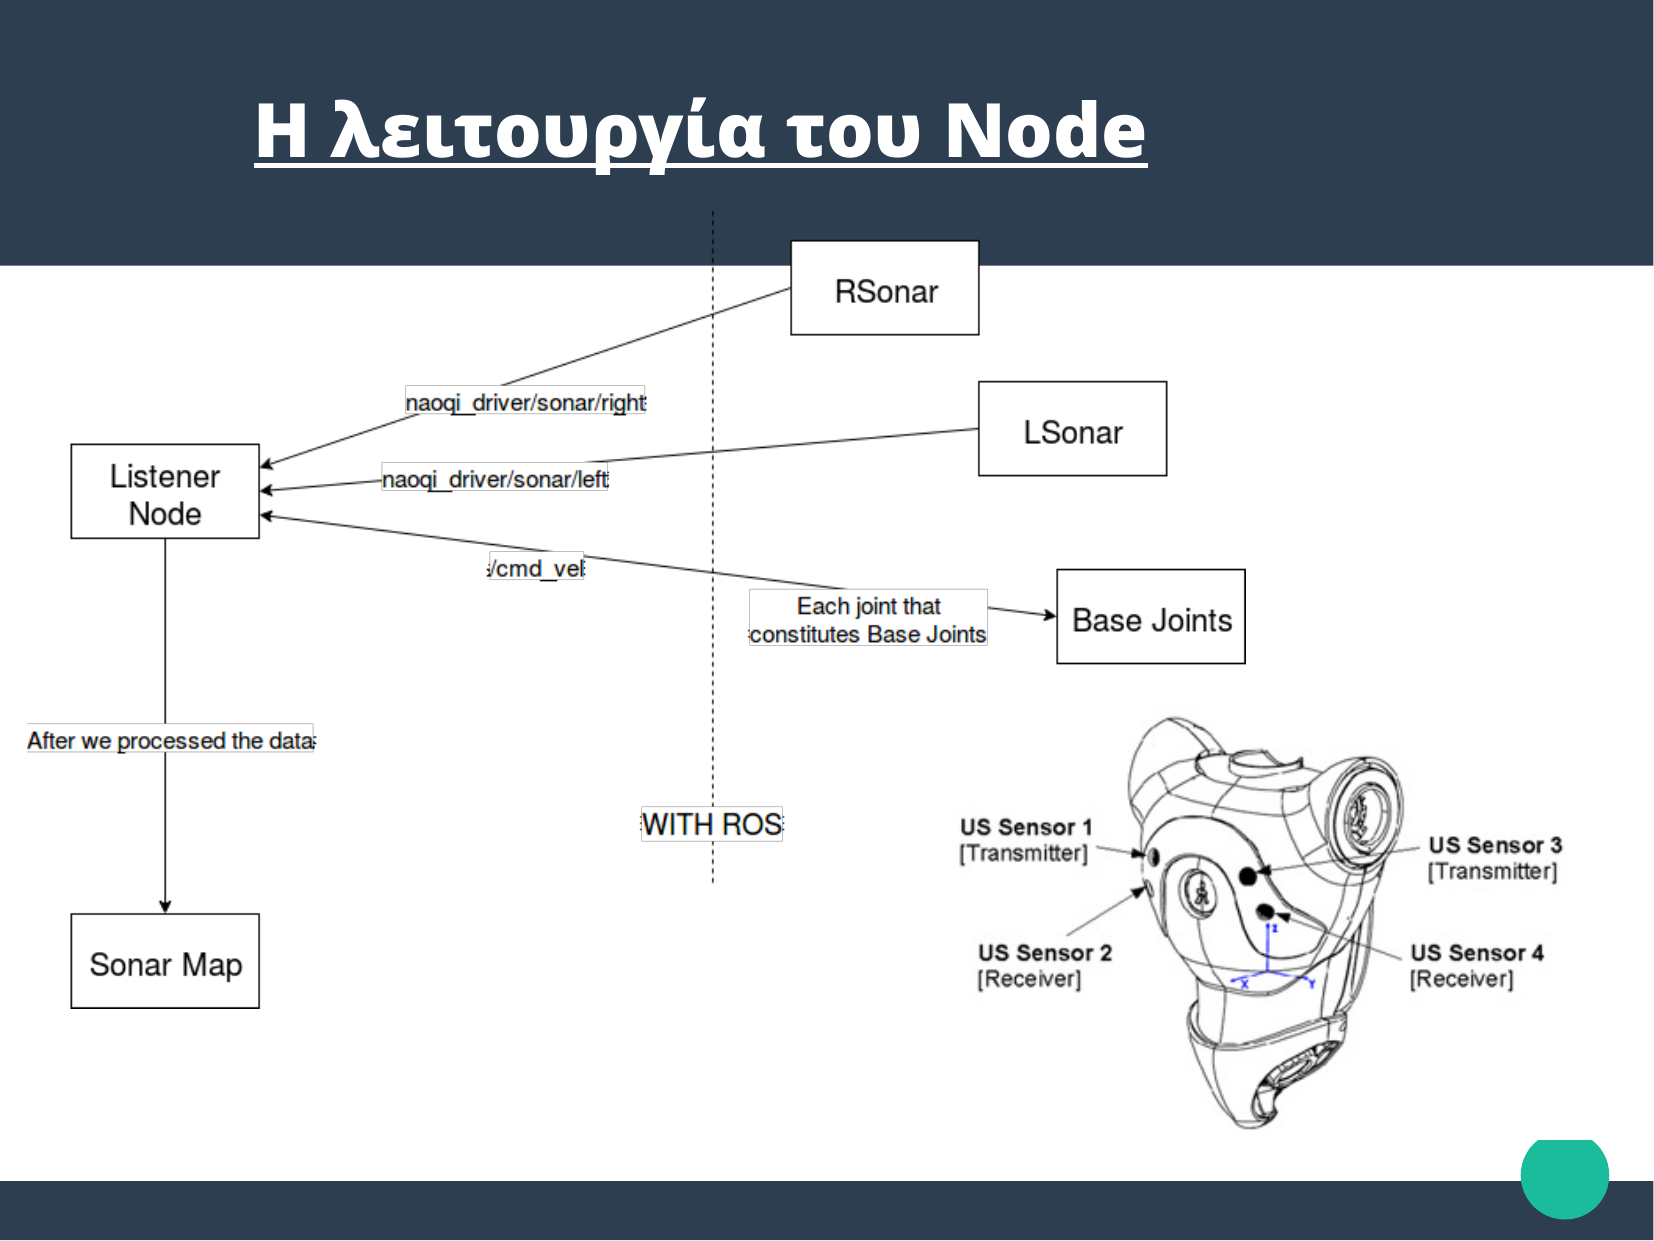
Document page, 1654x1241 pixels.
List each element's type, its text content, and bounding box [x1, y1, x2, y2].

title Η λειτουργία του Node [59, 49, 1595, 207]
picture [27, 209, 1592, 1141]
